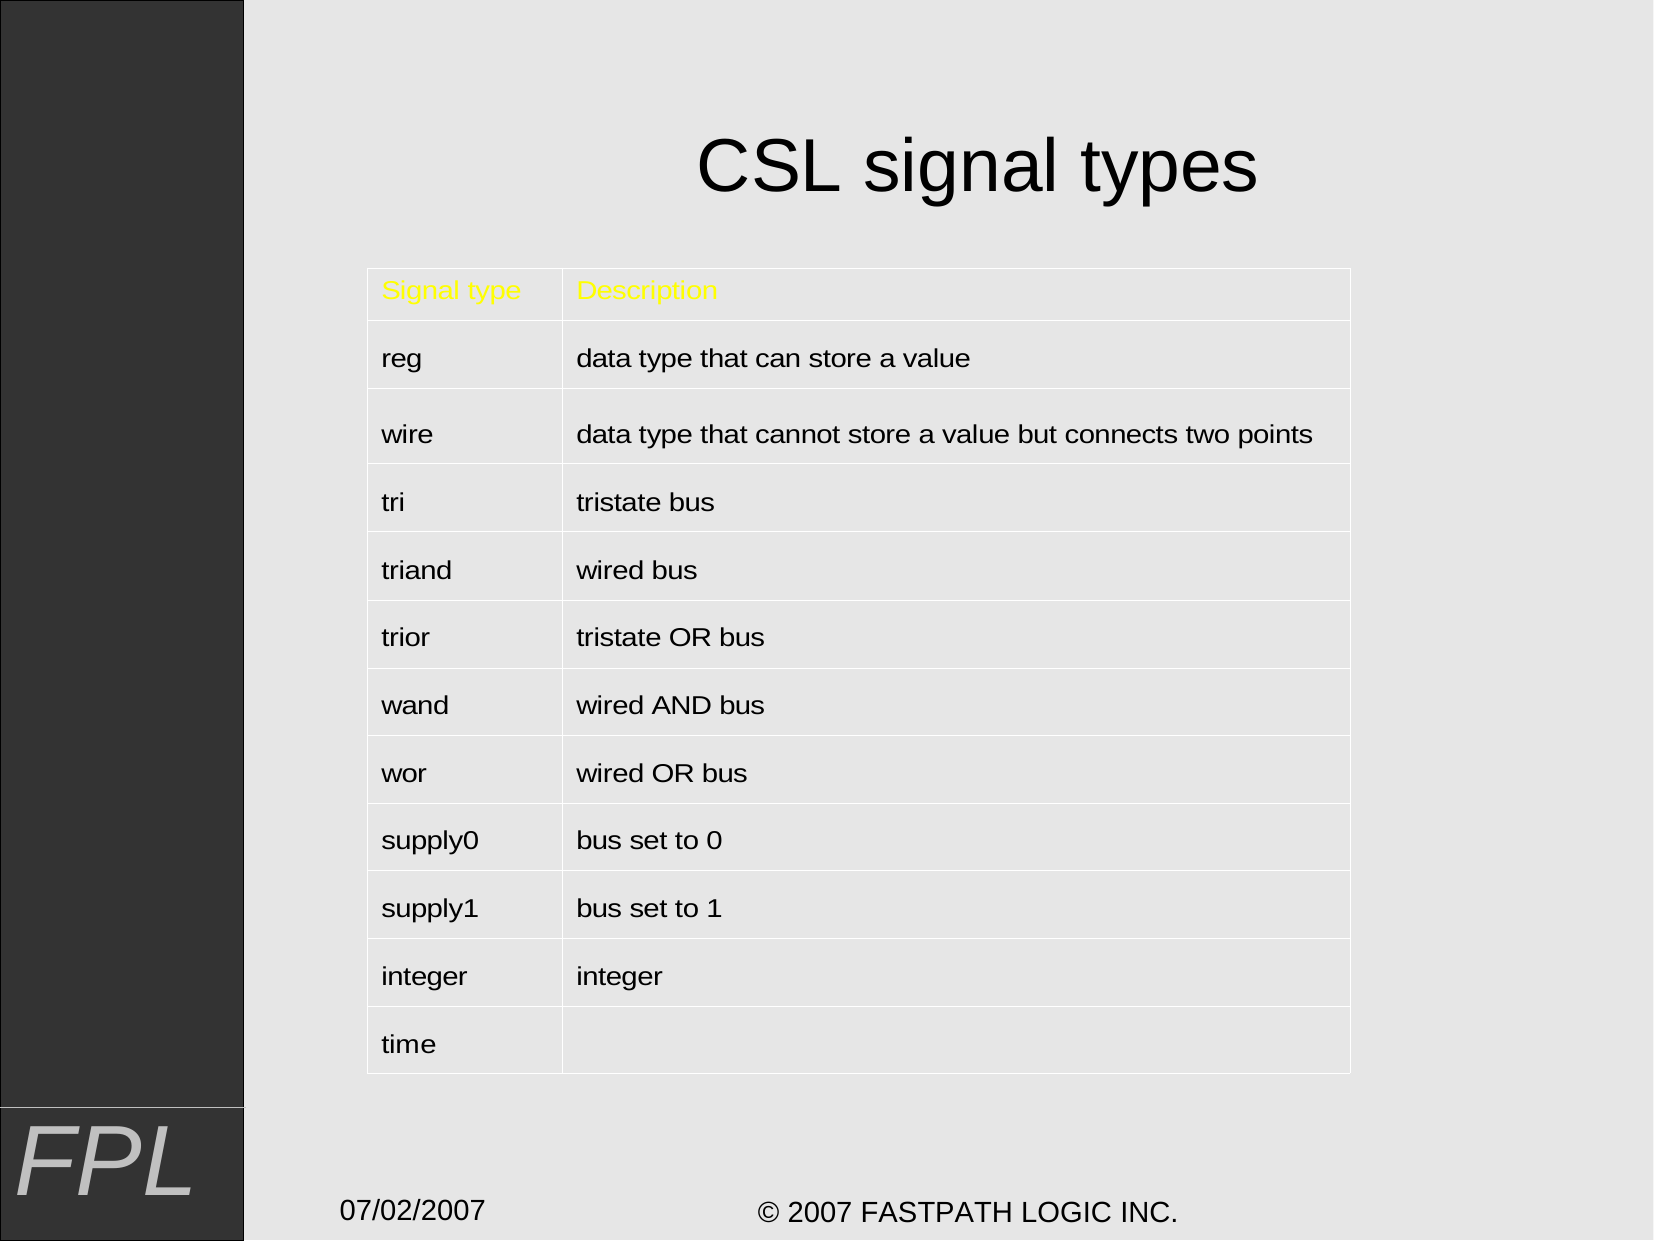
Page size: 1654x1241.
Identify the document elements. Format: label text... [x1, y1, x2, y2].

chart [365, 266, 1486, 1076]
title CSL signal types [427, 57, 1530, 274]
